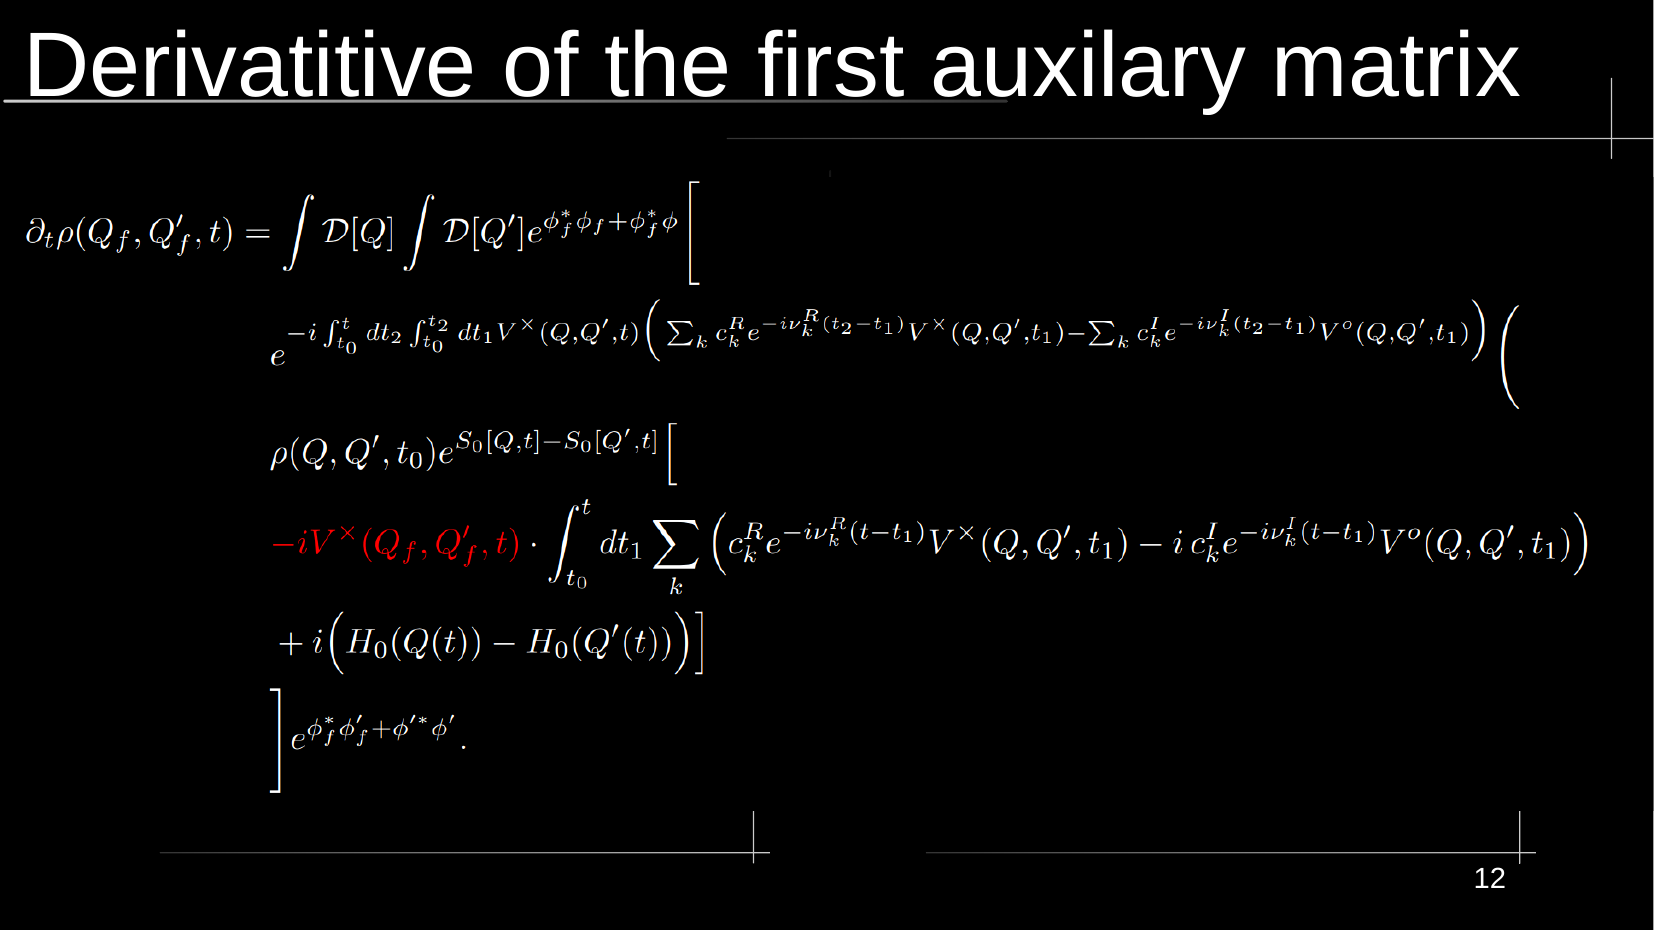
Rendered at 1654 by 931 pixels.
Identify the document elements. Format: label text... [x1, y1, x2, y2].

picture [18, 177, 1654, 811]
title Derivatitive of the first auxilary matrix [23, 11, 1589, 119]
